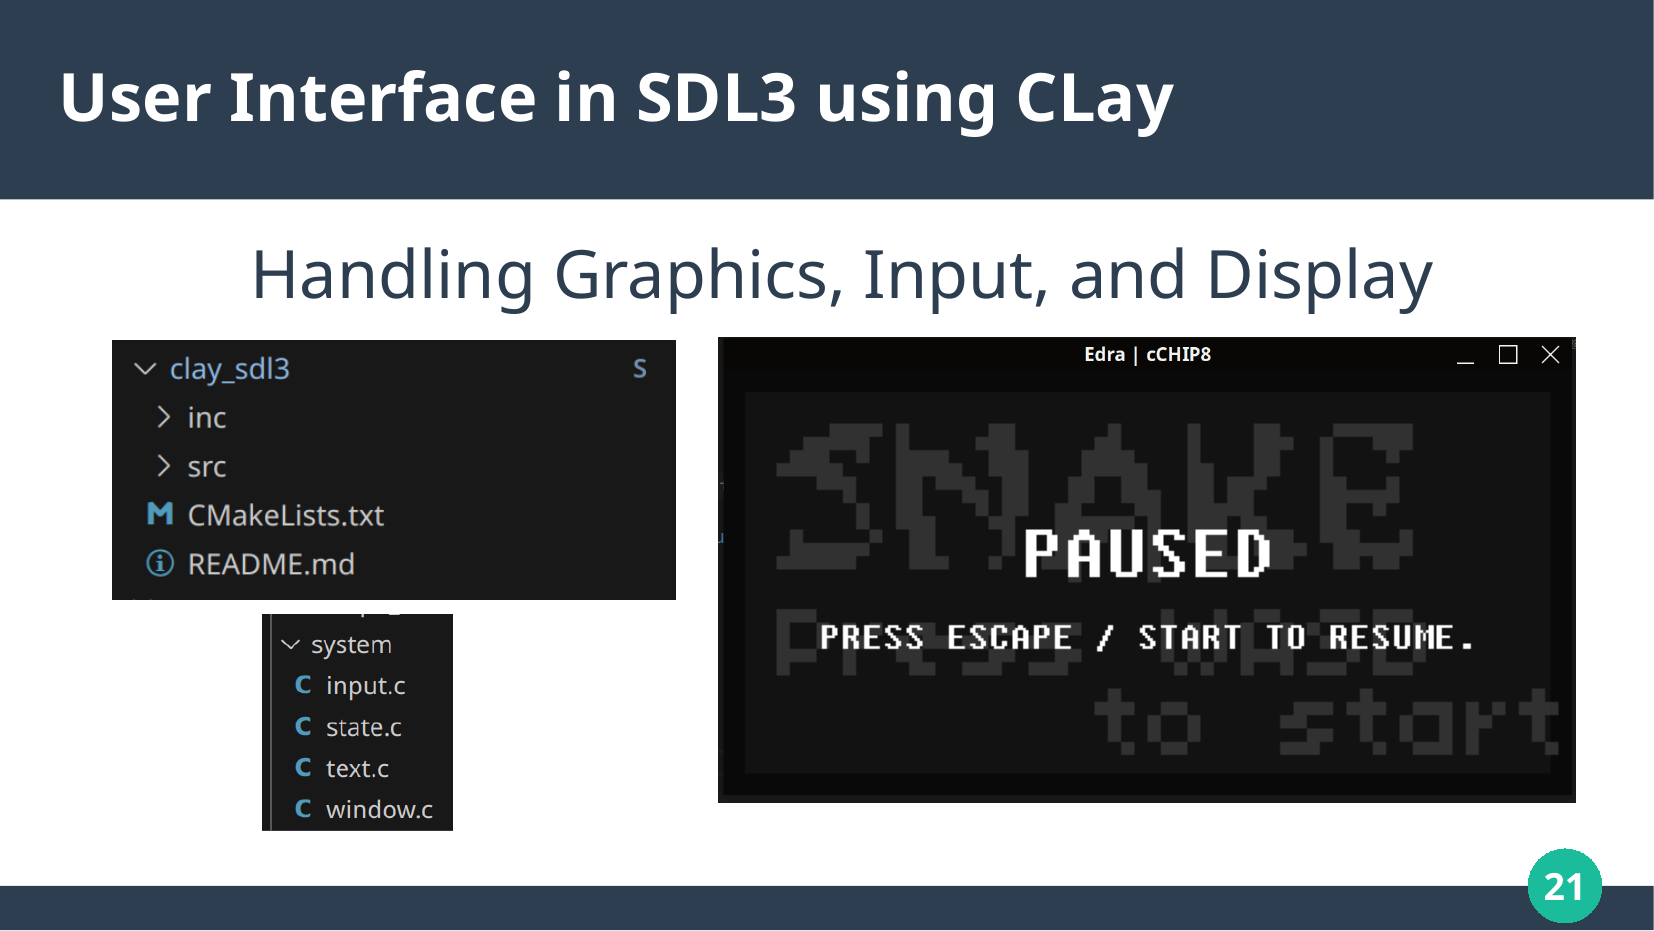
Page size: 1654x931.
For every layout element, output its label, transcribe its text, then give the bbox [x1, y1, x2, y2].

title User Interface in SDL3 using CLay [59, 37, 75, 155]
subtitle Handling Graphics, Input, and Display [75, 0, 1611, 583]
picture [112, 340, 676, 601]
picture [262, 614, 453, 831]
picture [718, 337, 1576, 803]
